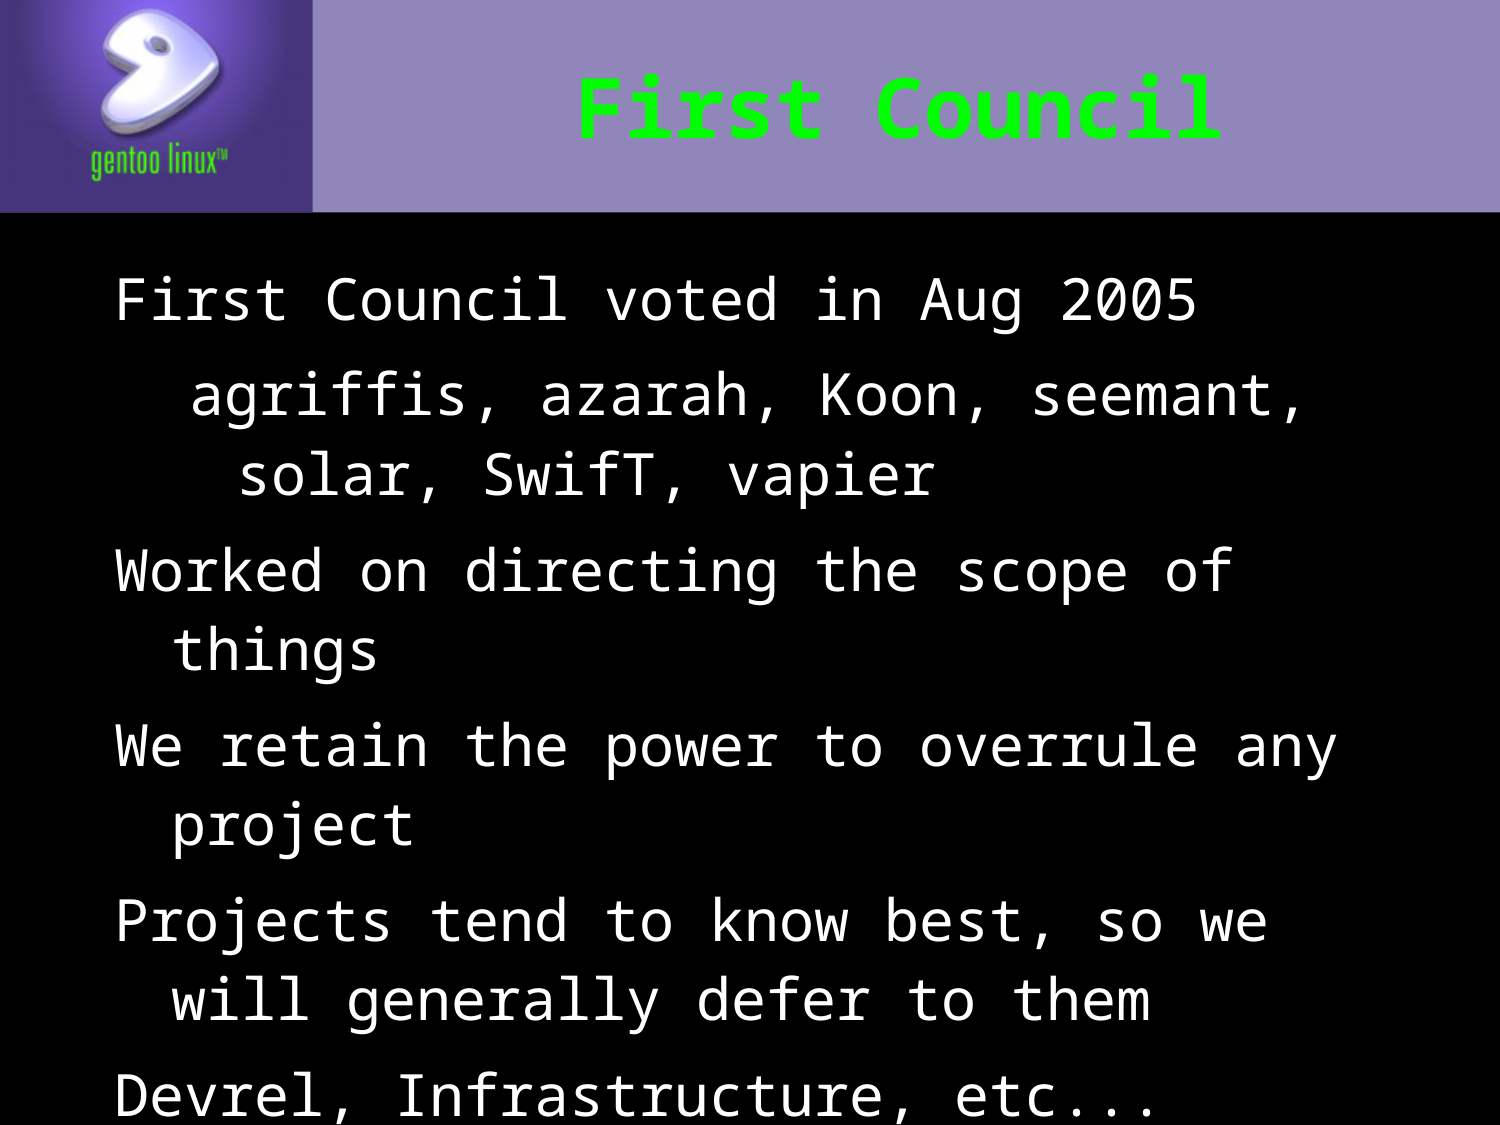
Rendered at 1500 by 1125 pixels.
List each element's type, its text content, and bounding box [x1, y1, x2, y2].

picture [0, 0, 302, 184]
list First Council voted in Aug 2005 agriffis, azarah, Koon, seemant, solar, SwifT, vapier Worked on directing the scope of things We retain the power to overrule any project Projects tend to know best, so we will generally defer to them Devrel, Infrastructure, etc... [99, 249, 1388, 1101]
title First Council [324, 12, 1476, 201]
